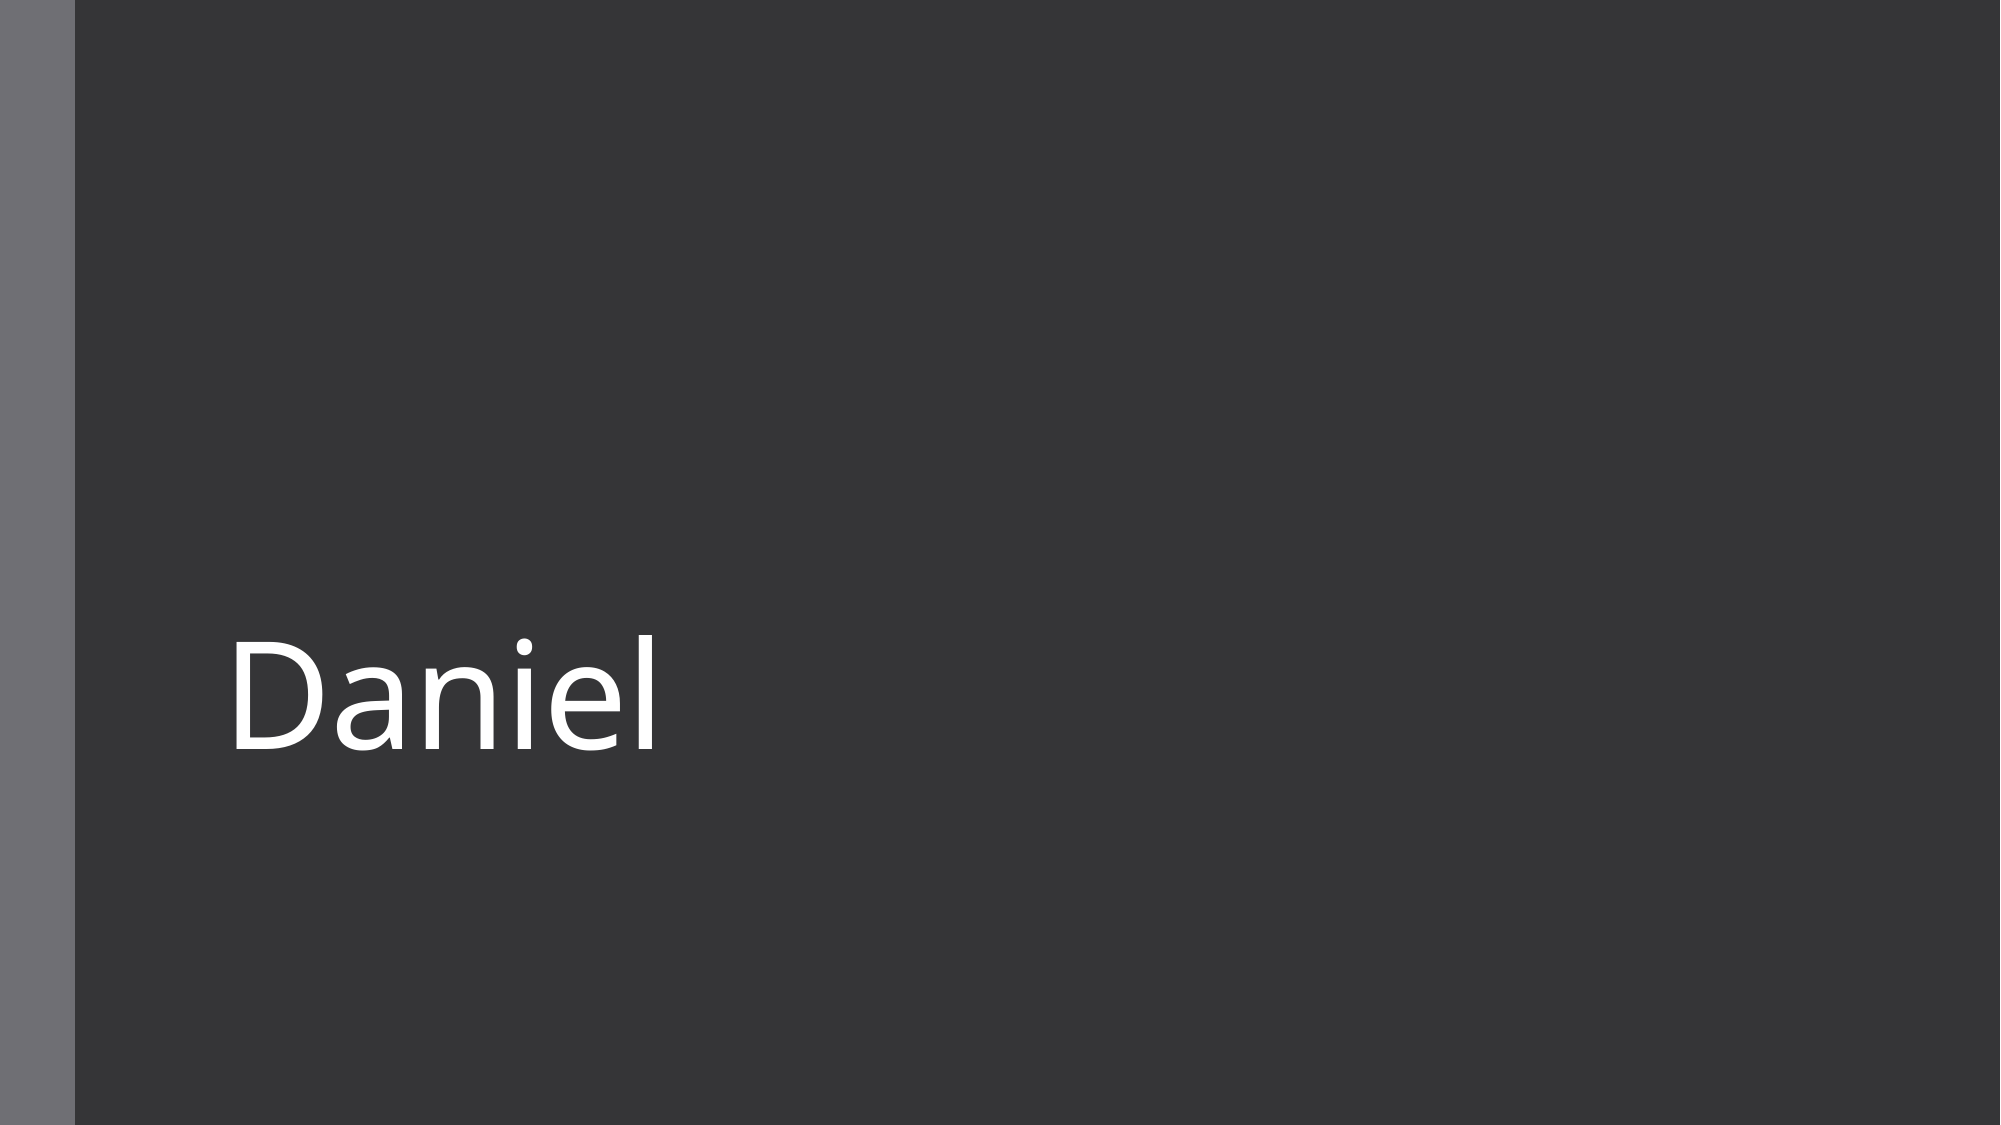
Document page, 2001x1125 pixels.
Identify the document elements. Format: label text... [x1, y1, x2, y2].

title Daniel [206, 124, 1752, 788]
